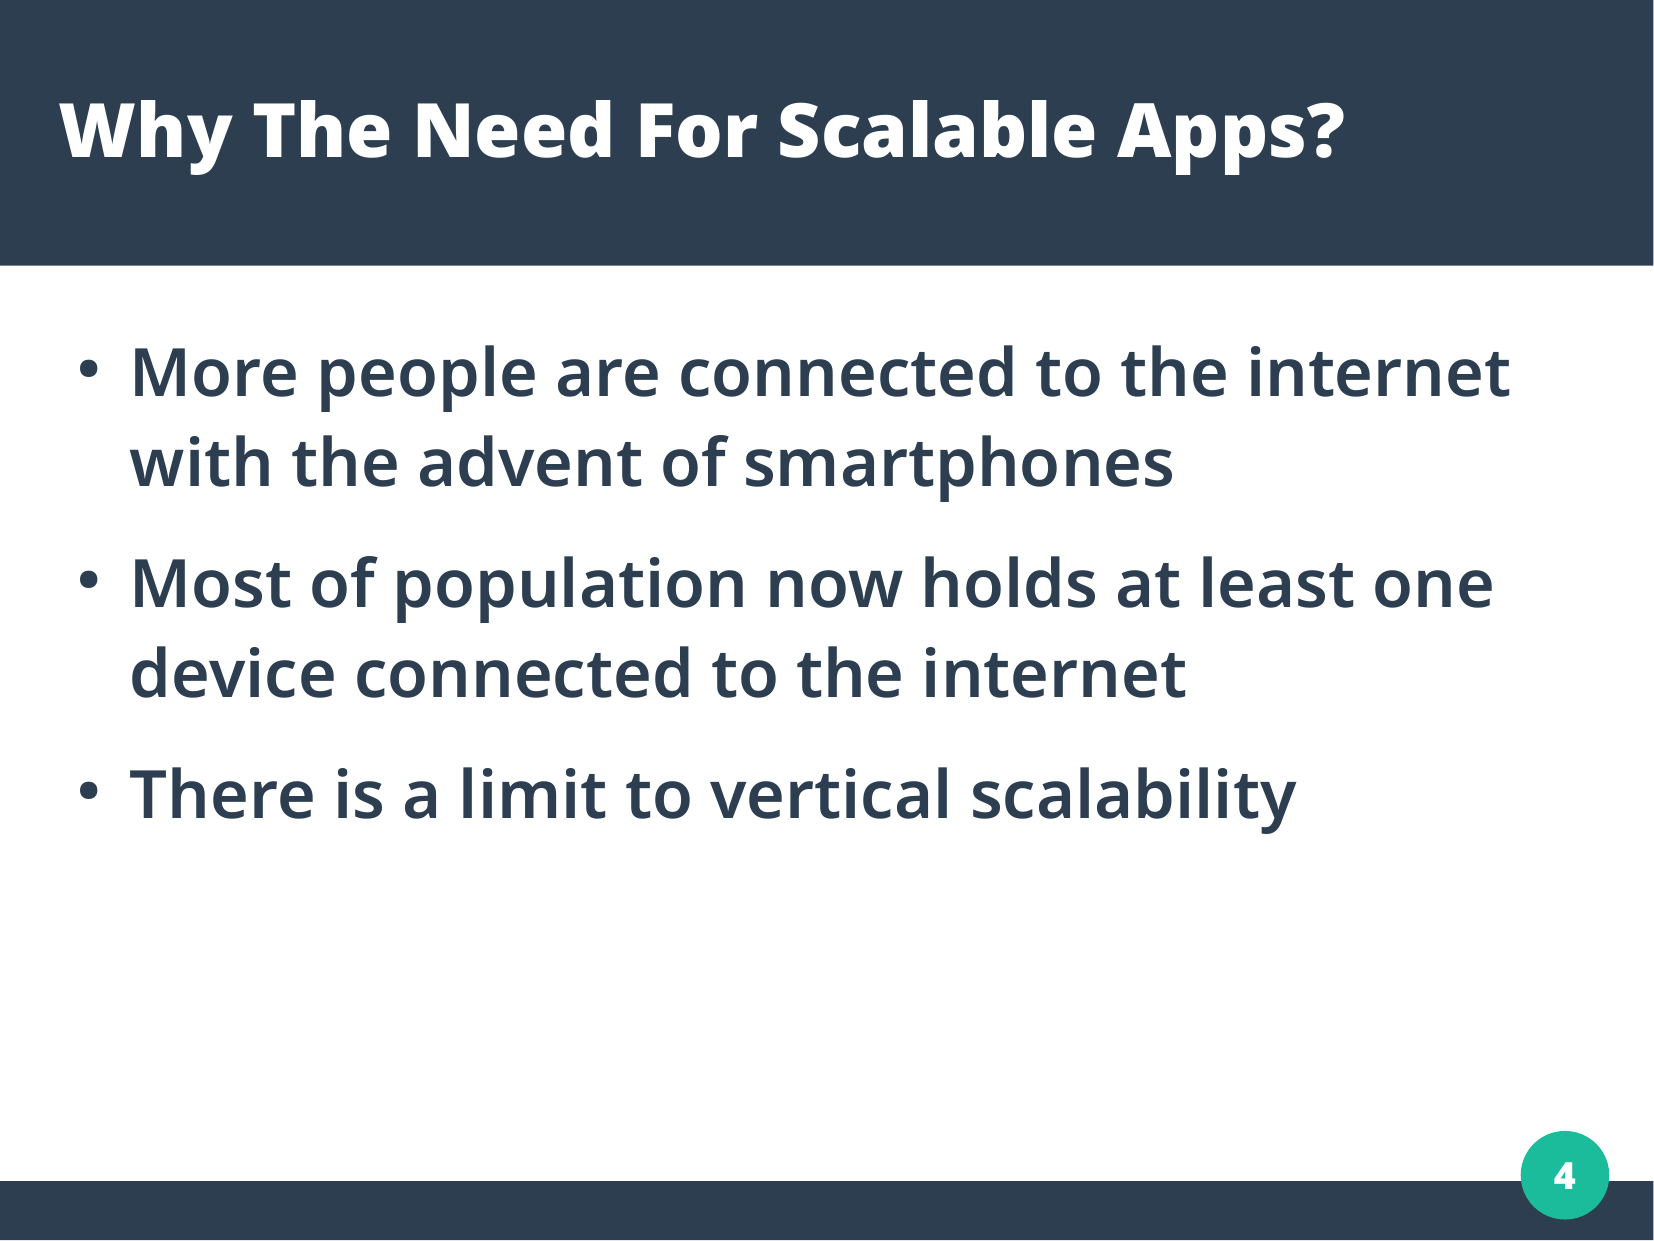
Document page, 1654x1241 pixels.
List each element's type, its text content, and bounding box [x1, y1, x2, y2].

title Why The Need For Scalable Apps? [59, 49, 1595, 207]
list More people are connected to the internet with the advent of smartphones Most of population now holds at least one device connected to the internet There is a limit to vertical scalability [59, 324, 1595, 1152]
